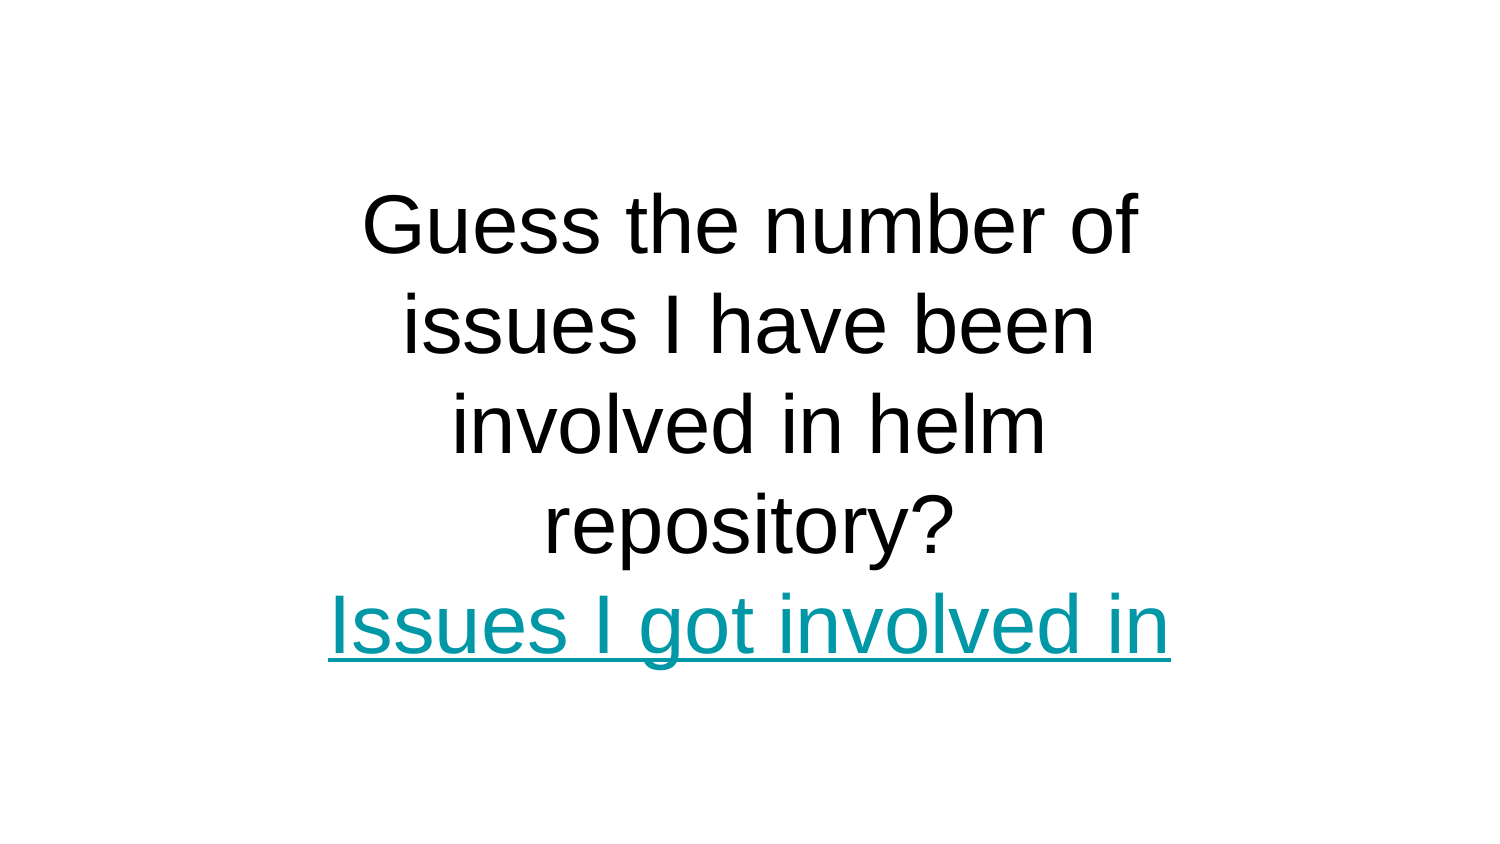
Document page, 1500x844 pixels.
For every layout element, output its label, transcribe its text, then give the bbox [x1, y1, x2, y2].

text_box Guess the number of issues I have been involved in helm repository? Issues I got involved in [240, 155, 1260, 689]
